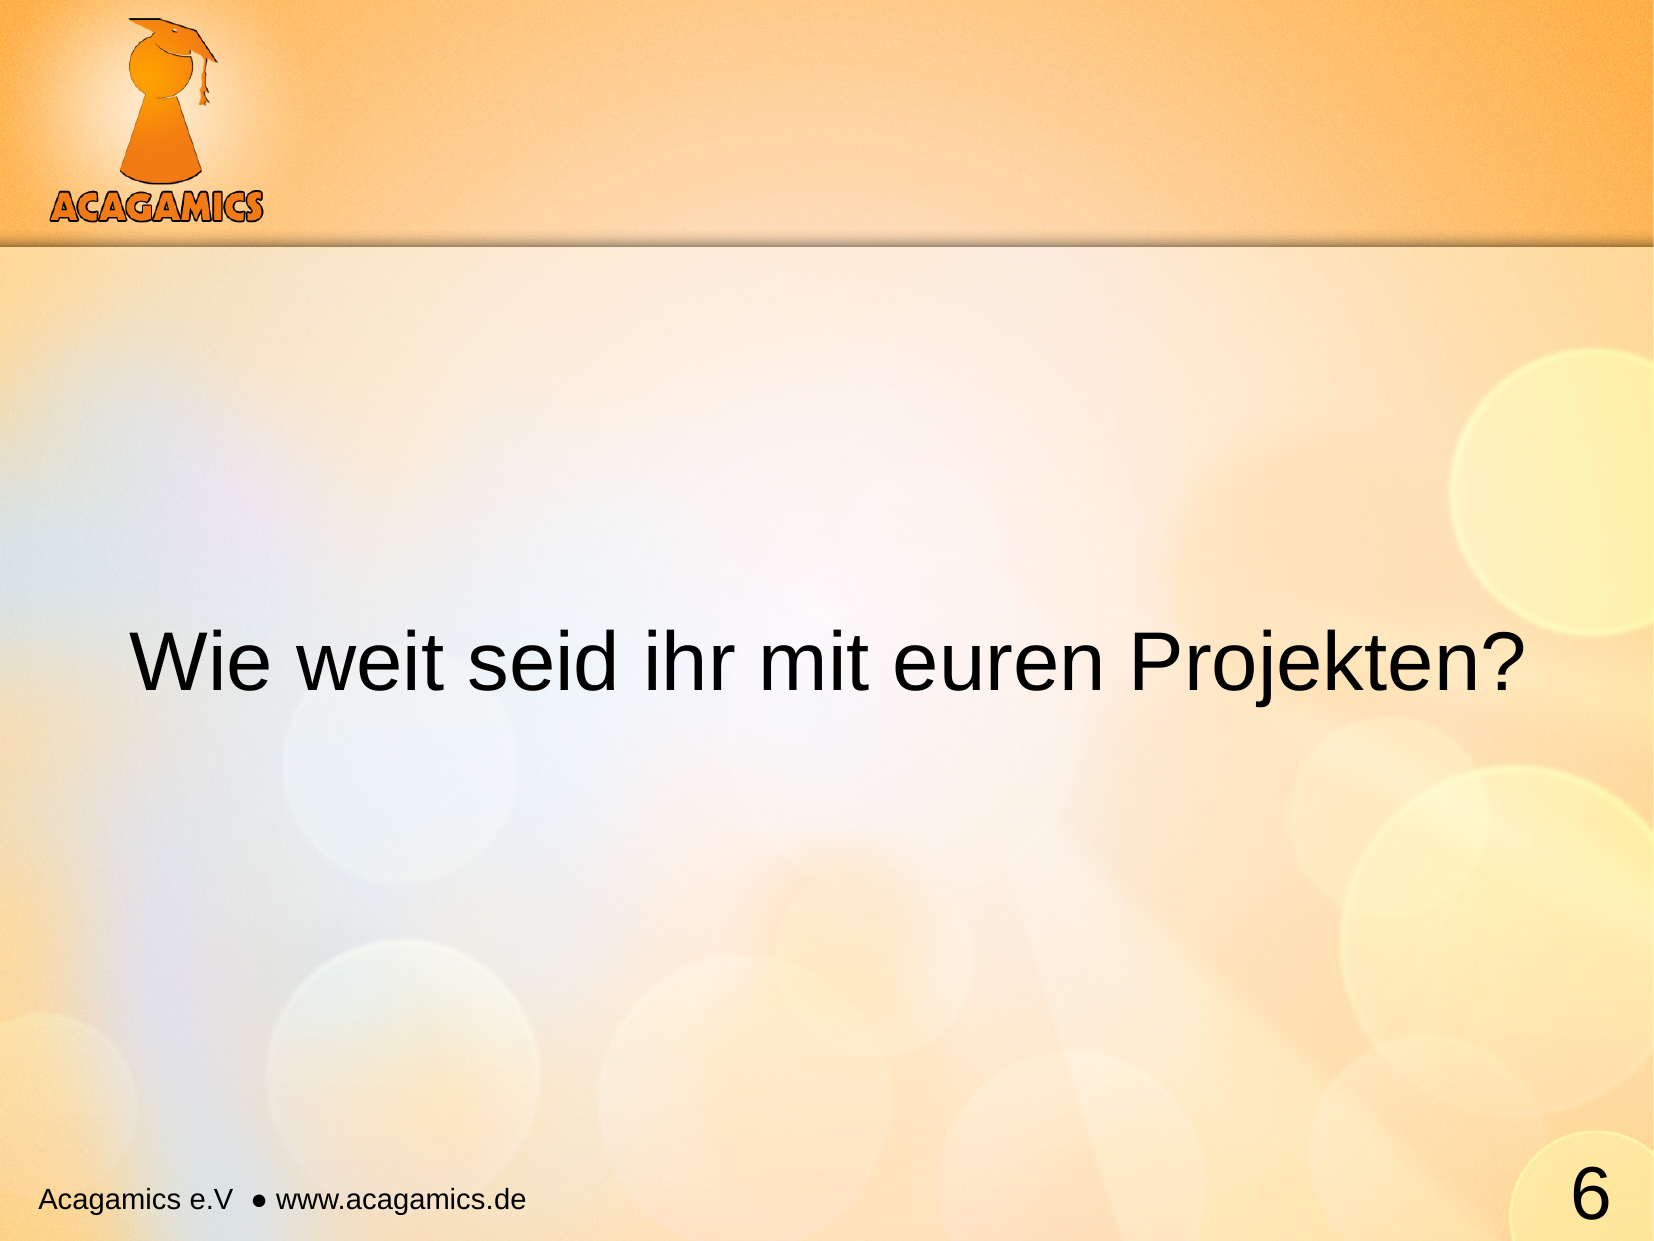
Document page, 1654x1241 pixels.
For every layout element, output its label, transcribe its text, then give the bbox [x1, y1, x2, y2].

list Wie weit seid ihr mit euren Projekten? [59, 274, 1548, 1093]
picture [0, 0, 1654, 1241]
